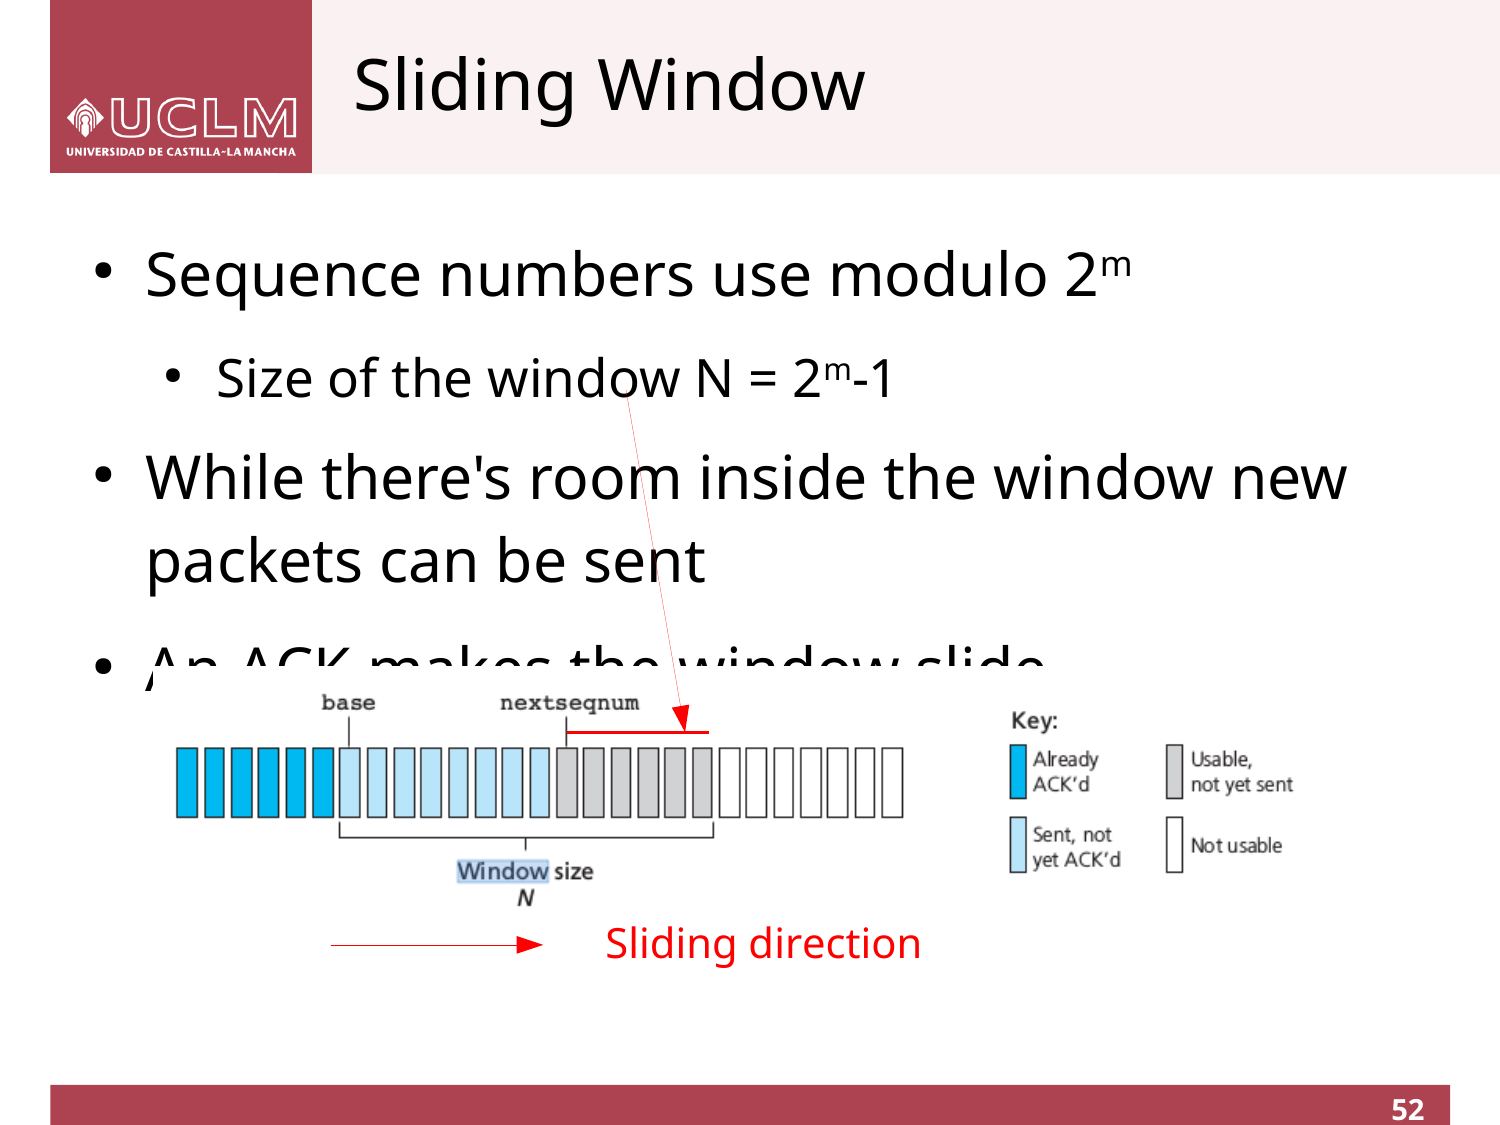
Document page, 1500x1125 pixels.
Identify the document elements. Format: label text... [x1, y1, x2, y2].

picture [153, 666, 1307, 922]
list Sequence numbers use modulo 2m Size of the window N = 2m-1 While there's room inside the window new packets can be sent An ACK makes the window slide [74, 231, 1425, 884]
picture [50, 0, 312, 173]
text_box Sliding direction [590, 909, 911, 975]
title Sliding Window [353, 6, 1425, 168]
